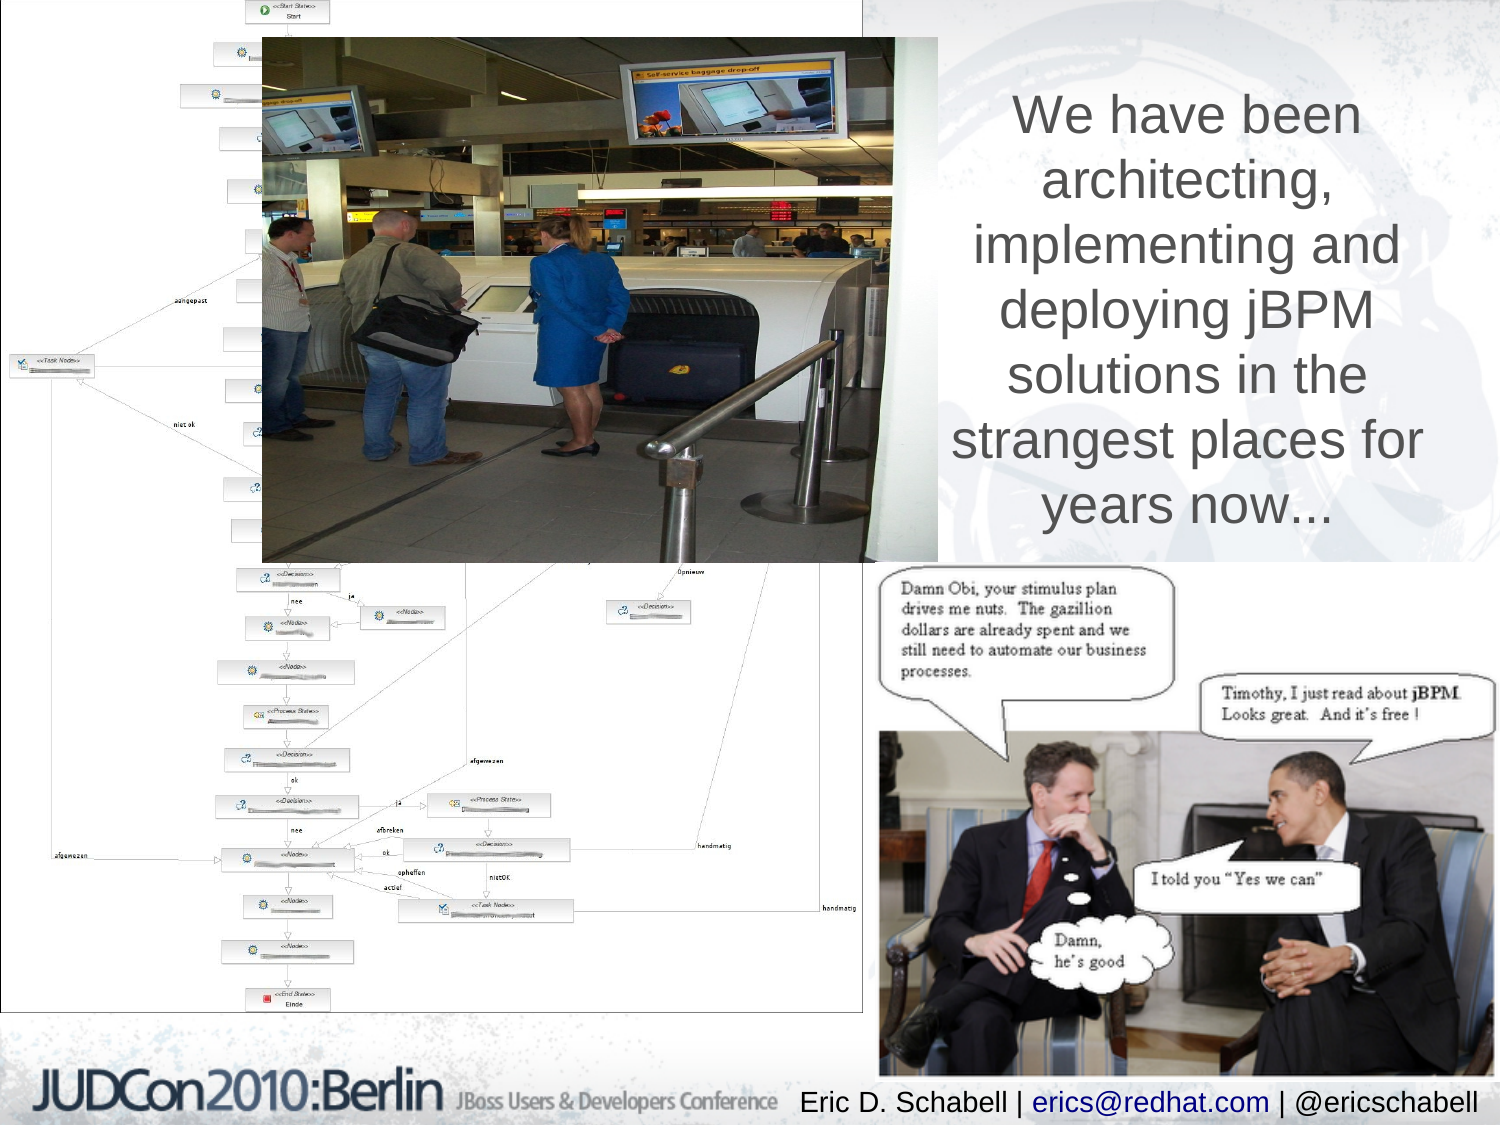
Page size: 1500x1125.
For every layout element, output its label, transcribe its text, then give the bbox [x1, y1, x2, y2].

picture [0, 0, 1500, 1125]
subtitle We have been architecting, implementing and deploying jBPM solutions in the strangest places for years now... [888, 0, 1489, 562]
